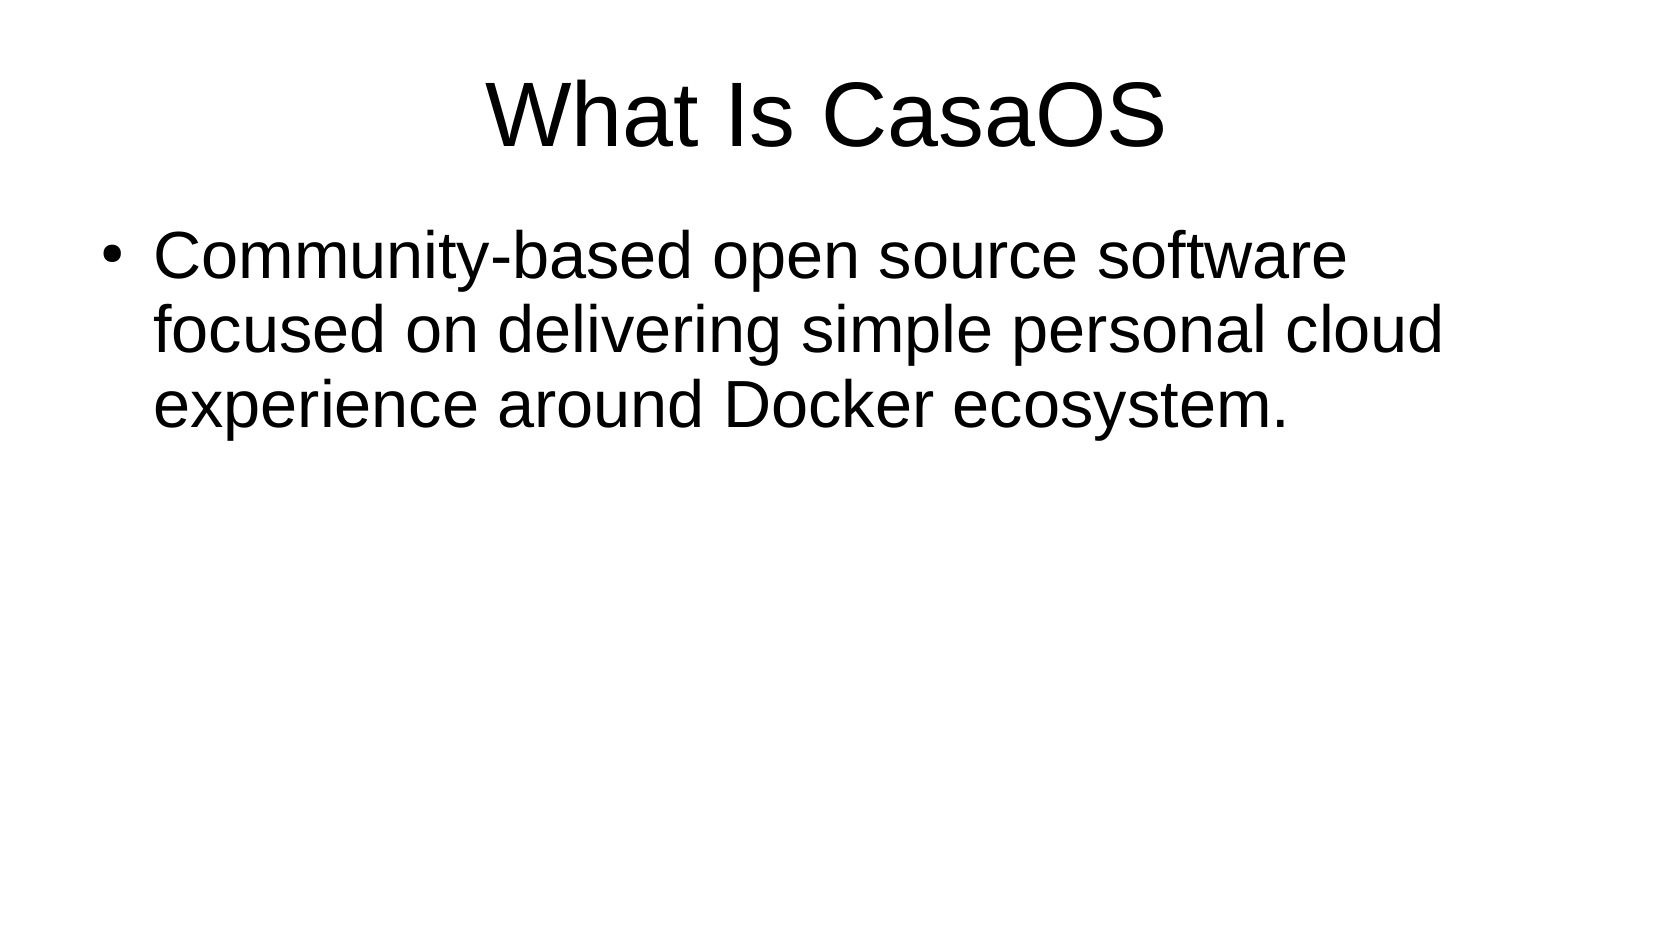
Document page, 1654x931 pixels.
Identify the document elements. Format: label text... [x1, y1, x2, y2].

title What Is CasaOS [82, 37, 1571, 193]
list Community-based open source software focused on delivering simple personal cloud experience around Docker ecosystem. [82, 217, 1571, 758]
